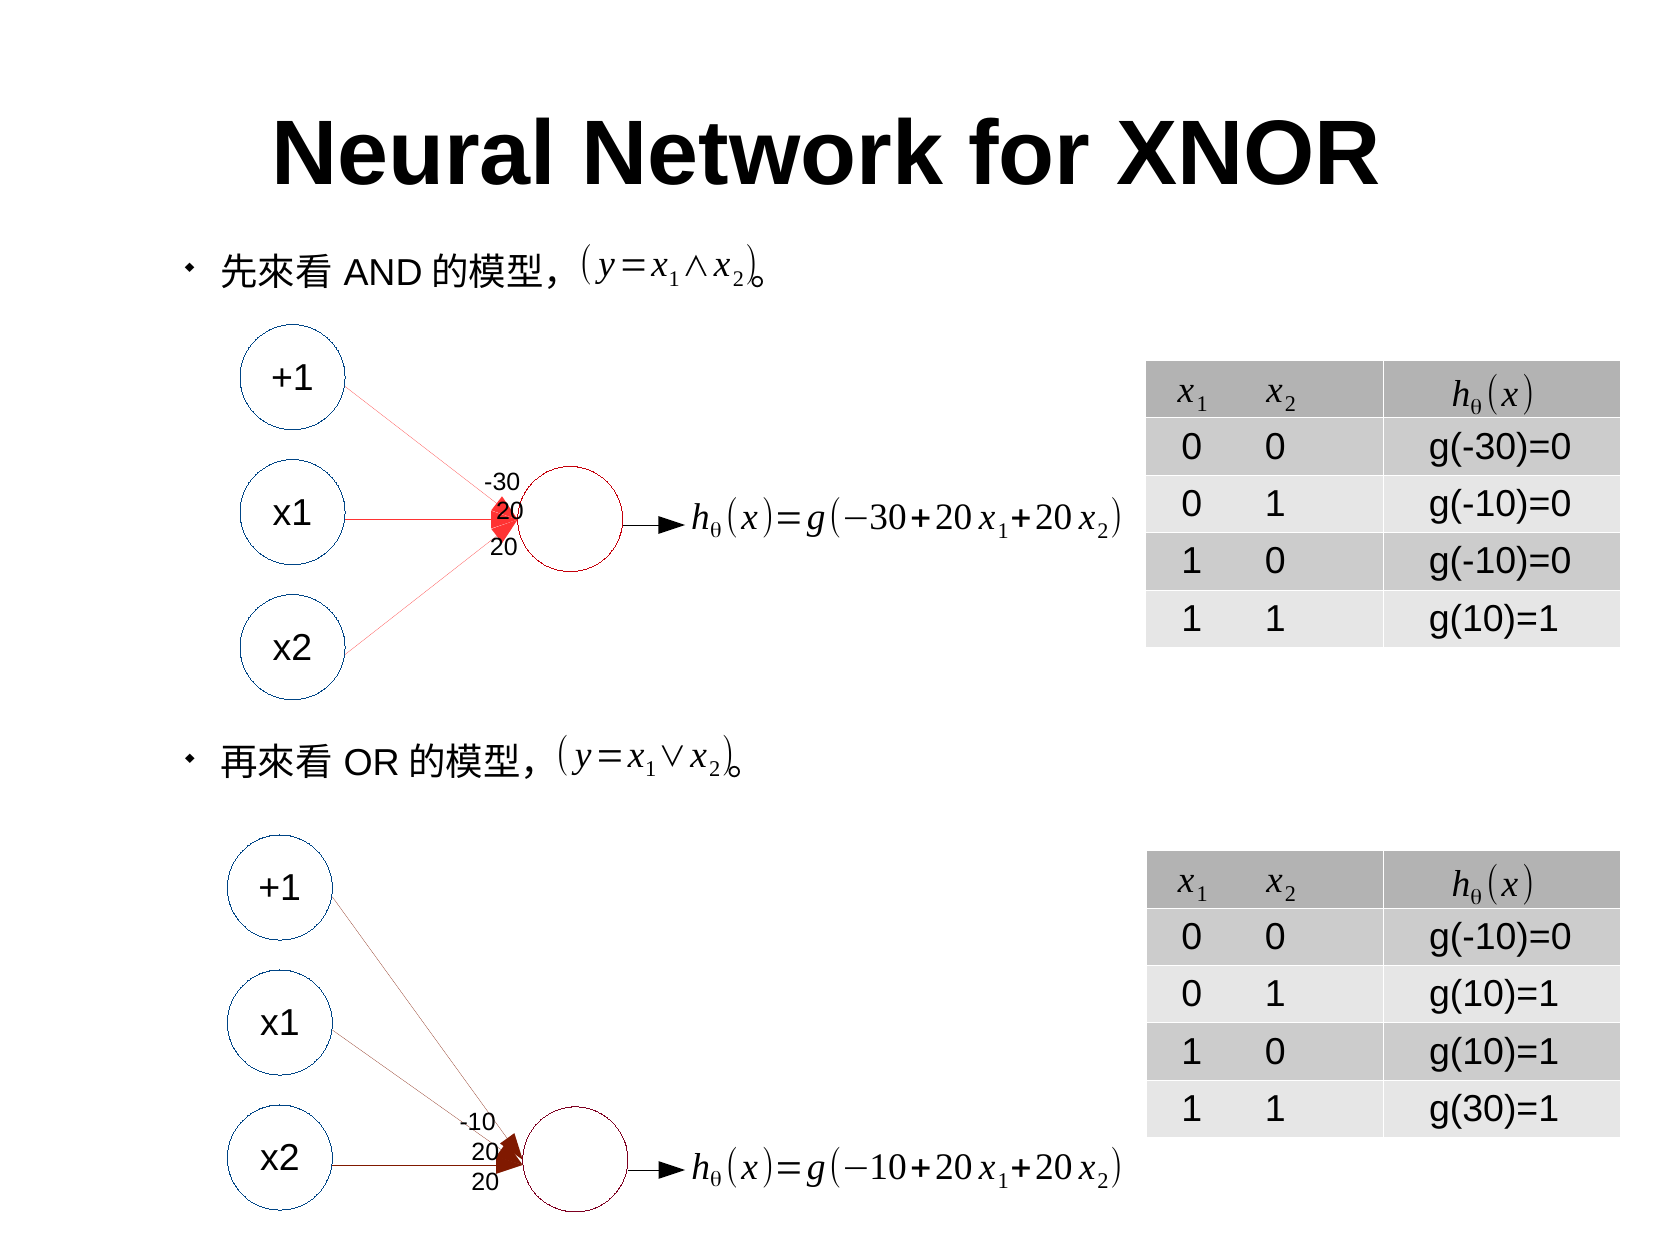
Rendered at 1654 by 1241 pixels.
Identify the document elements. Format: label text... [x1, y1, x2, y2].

table_cell g(10)=1 [1384, 1023, 1620, 1080]
table_cell g(-10)=0 [1384, 909, 1620, 965]
table_cell 1 1 [1147, 1081, 1383, 1137]
table_header [1384, 851, 1620, 908]
chart [573, 242, 765, 291]
text_box +1 [240, 324, 346, 430]
text_box x1 [227, 969, 333, 1076]
table_cell 0 0 [1147, 909, 1383, 965]
text_box 20 [481, 489, 539, 533]
chart [685, 495, 1130, 544]
table_cell g(-10)=0 [1384, 533, 1620, 590]
text_box x2 [227, 1104, 333, 1211]
chart [549, 732, 741, 782]
text_box 20 [475, 525, 533, 569]
table_header [1384, 361, 1620, 417]
table_cell g(30)=1 [1384, 1081, 1620, 1137]
chart [1170, 369, 1214, 417]
table_cell 0 0 [1146, 418, 1383, 475]
text_box [533, 466, 623, 572]
text_box -30 [469, 460, 536, 504]
table_cell 1 0 [1147, 1023, 1383, 1080]
text_box x2 [240, 594, 346, 700]
table_header [1146, 361, 1383, 417]
text_box [522, 1106, 628, 1212]
table_cell g(10)=1 [1384, 591, 1620, 647]
table_cell 1 1 [1146, 591, 1383, 647]
table_cell g(-30)=0 [1384, 418, 1620, 475]
table_cell 0 1 [1146, 476, 1383, 532]
table_cell 1 0 [1146, 533, 1383, 590]
text_box 20 [456, 1159, 515, 1203]
text_box +1 [227, 834, 333, 941]
table_header [1147, 851, 1383, 908]
chart [1445, 372, 1541, 417]
chart [1445, 862, 1541, 908]
text_box 先來看AND的模型， 。 [170, 234, 1516, 344]
table_cell g(10)=1 [1384, 966, 1620, 1022]
table_cell 0 1 [1147, 966, 1383, 1022]
chart [1258, 369, 1303, 417]
chart [1170, 859, 1214, 908]
title Neural Network for XNOR [82, 49, 1571, 257]
table_cell g(-10)=0 [1384, 476, 1620, 532]
chart [1258, 859, 1303, 908]
text_box 20 [456, 1130, 515, 1159]
text_box -10 [444, 1100, 511, 1144]
text_box x1 [240, 459, 346, 565]
chart [685, 1144, 1130, 1194]
text_box 再來看OR的模型， 。 [170, 724, 1516, 834]
